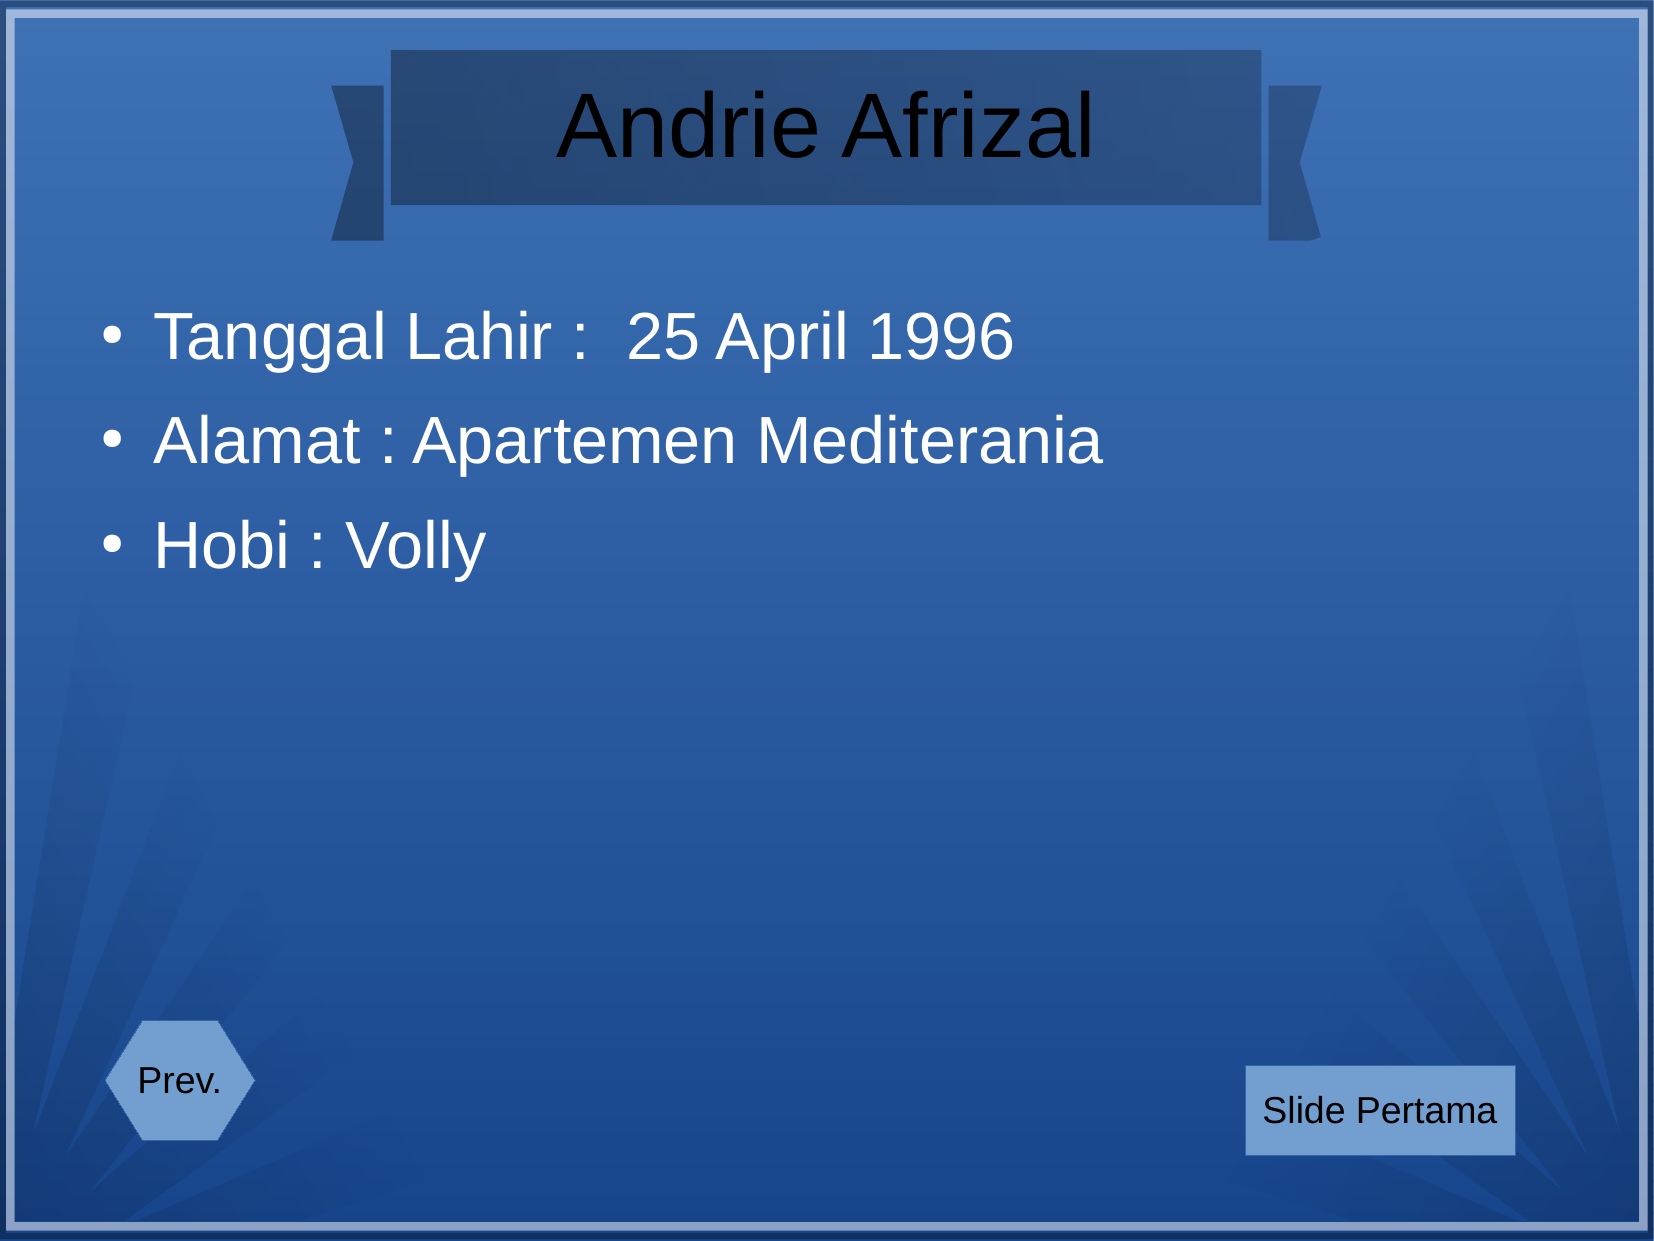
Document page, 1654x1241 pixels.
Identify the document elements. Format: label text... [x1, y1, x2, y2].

text_box Prev. [105, 1020, 256, 1141]
title Andrie Afrizal [389, 47, 1264, 205]
list Tanggal Lahir : 25 April 1996 Alamat : Apartemen Mediterania Hobi : Volly [82, 299, 1571, 1241]
text_box Slide Pertama [1245, 1065, 1516, 1156]
